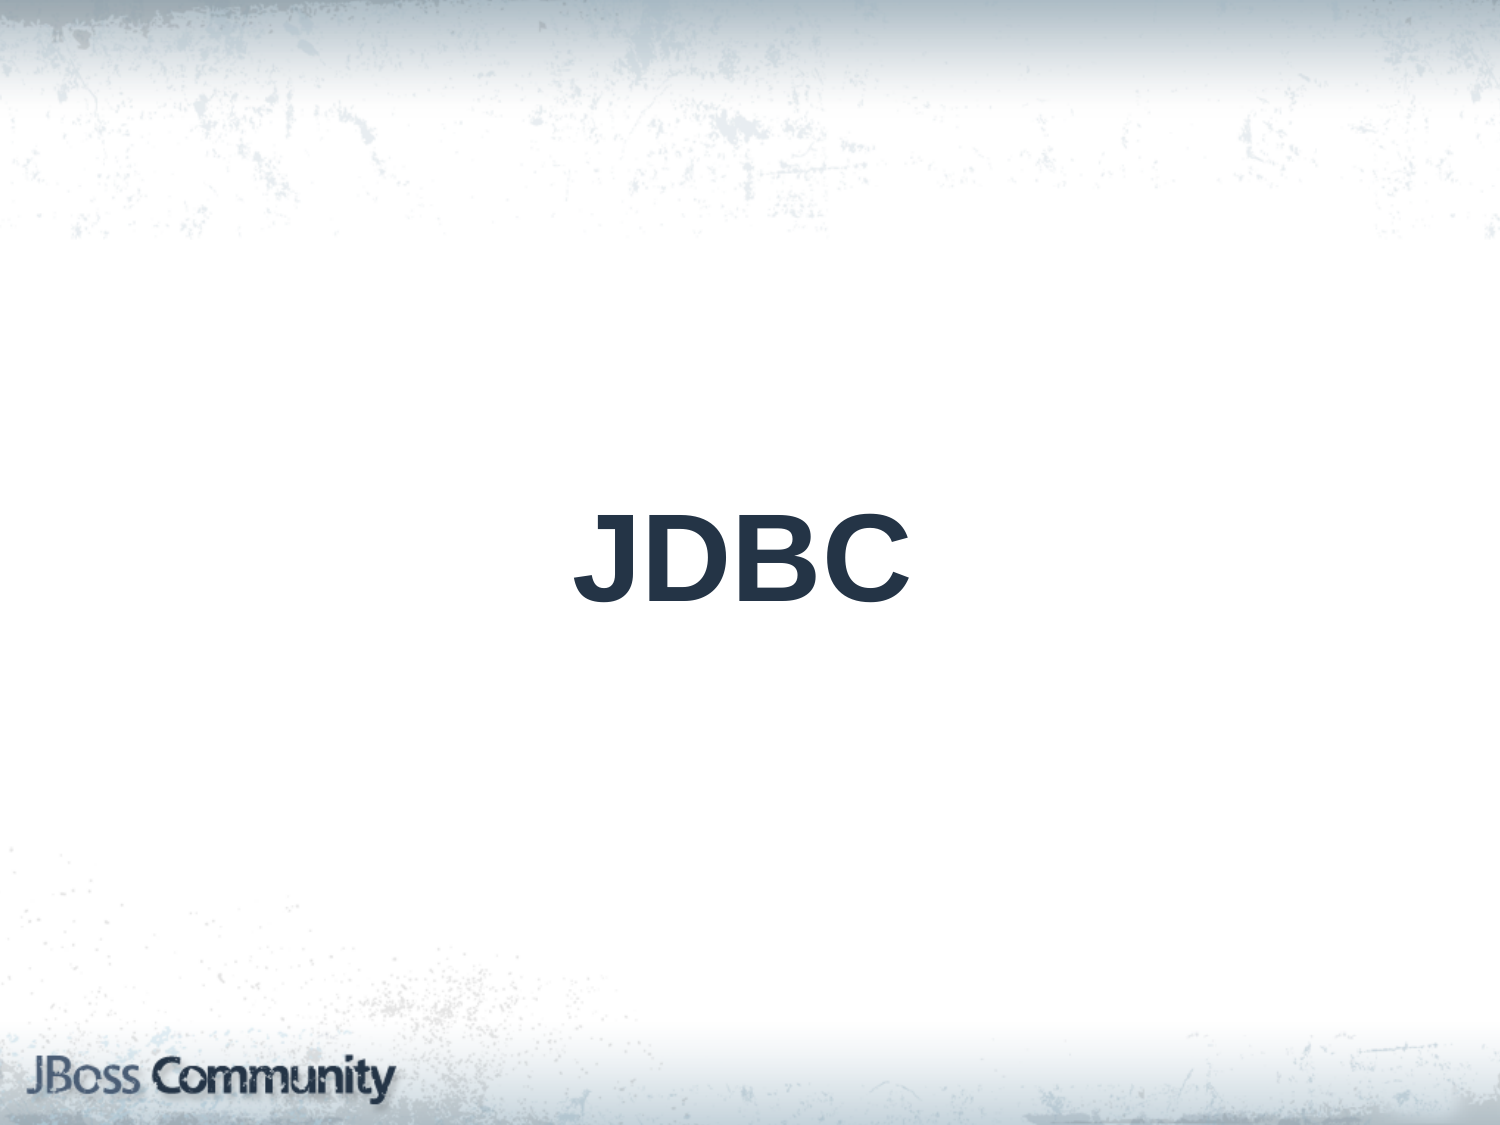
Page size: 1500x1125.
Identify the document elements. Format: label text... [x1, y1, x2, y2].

picture [0, 0, 1500, 1125]
title JDBC [105, 450, 1381, 653]
